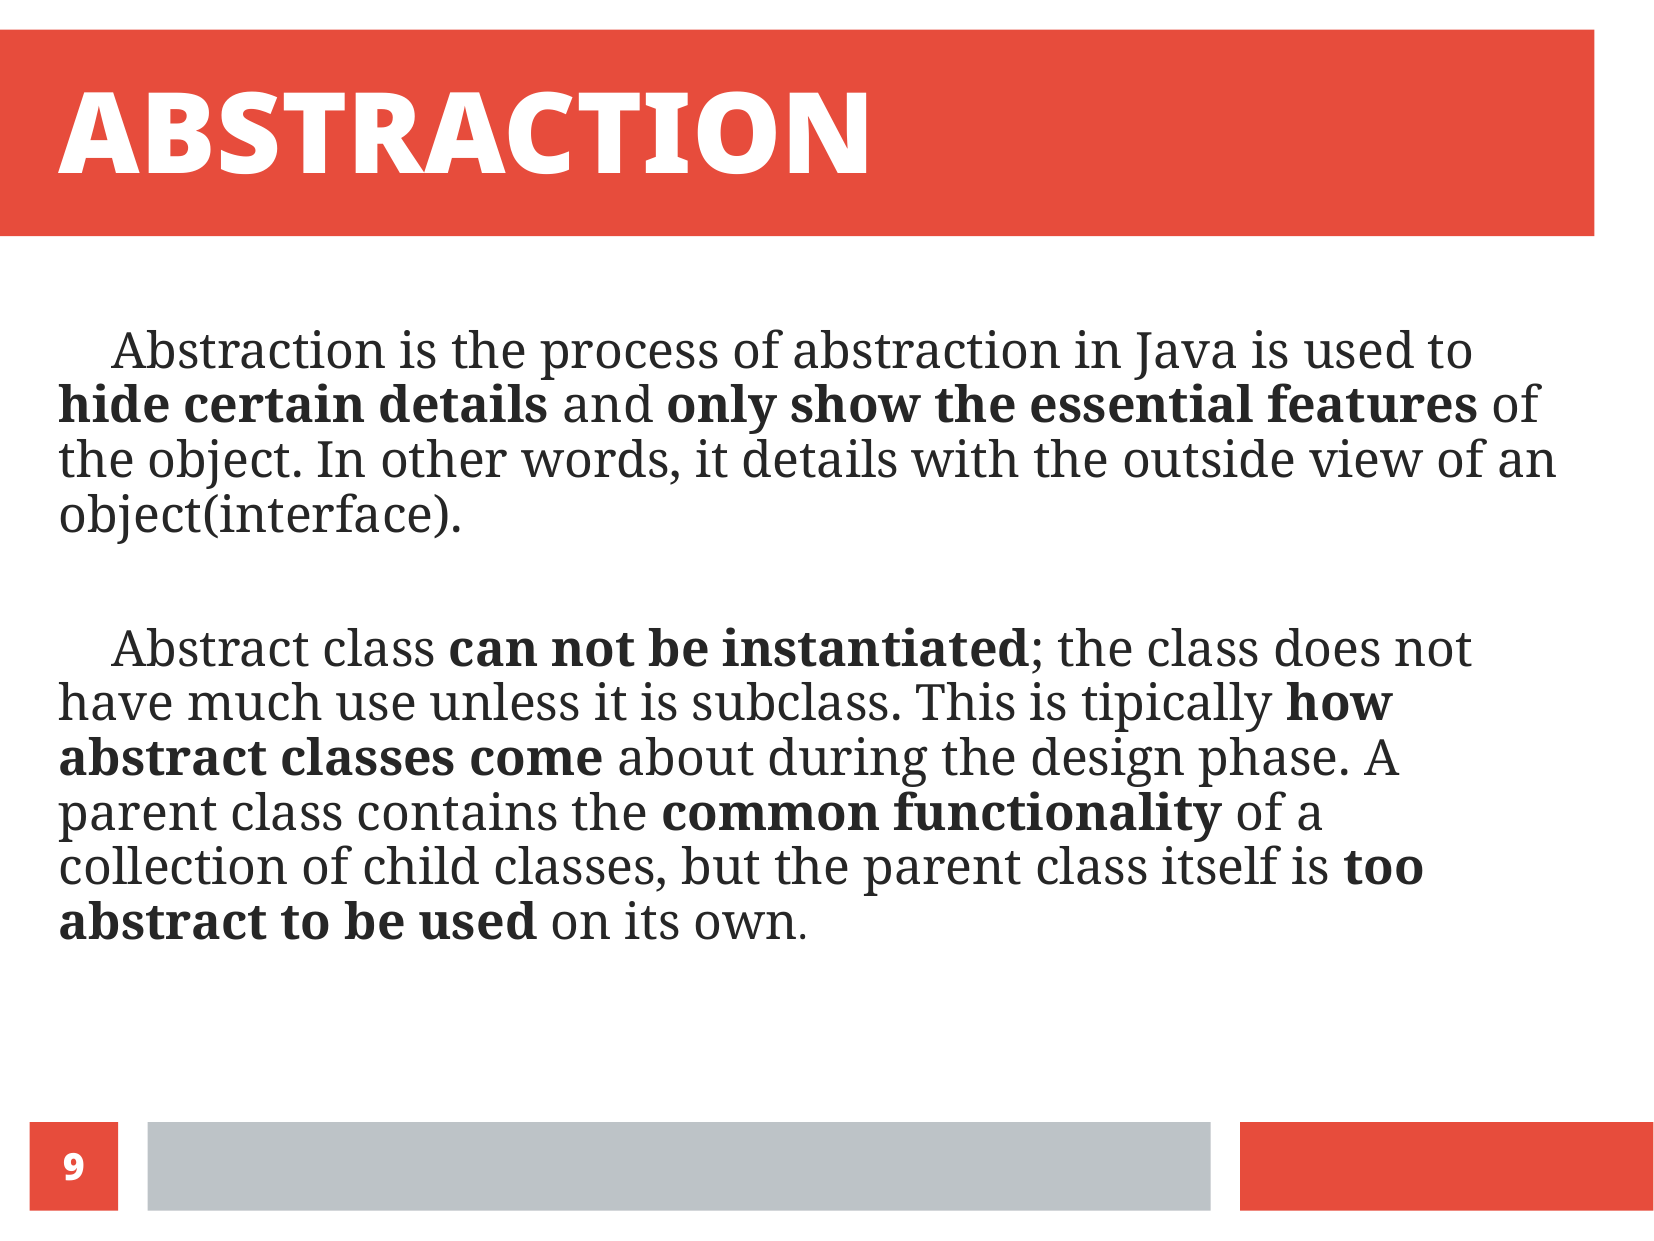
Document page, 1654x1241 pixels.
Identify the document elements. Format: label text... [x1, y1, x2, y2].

title ABSTRACTION [59, 59, 1595, 207]
list Abstraction is the process of abstraction in Java is used to hide certain details and only show the essential features of the object. In other words, it details with the outside view of an object(interface). Abstract class can not be instantiated; the class does not have much use unless it is subclass. This is tipically how abstract classes come about during the design phase. A parent class contains the common functionality of a collection of child classes, but the parent class itself is too abstract to be used on its own. [59, 324, 1565, 1093]
